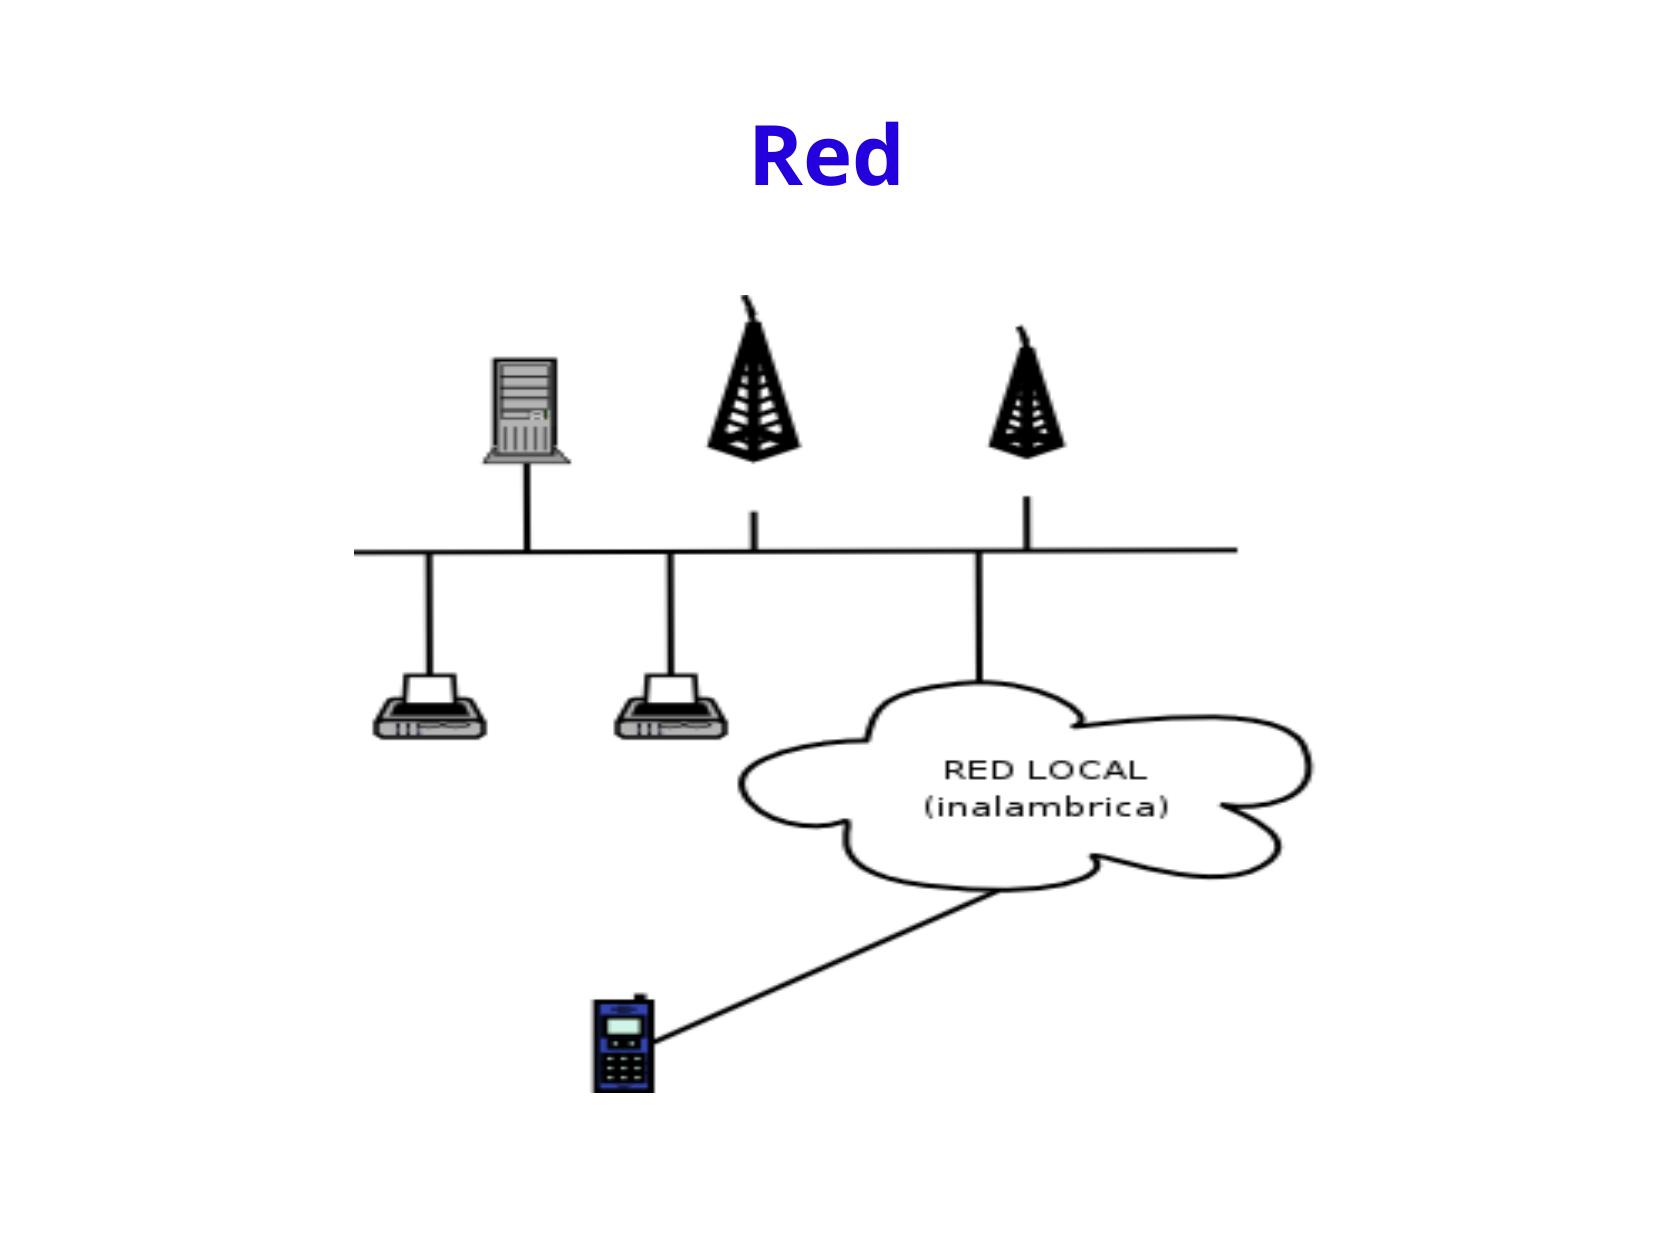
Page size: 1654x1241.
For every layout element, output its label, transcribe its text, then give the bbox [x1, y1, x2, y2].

picture [354, 295, 1329, 1093]
title Red [82, 49, 1571, 257]
